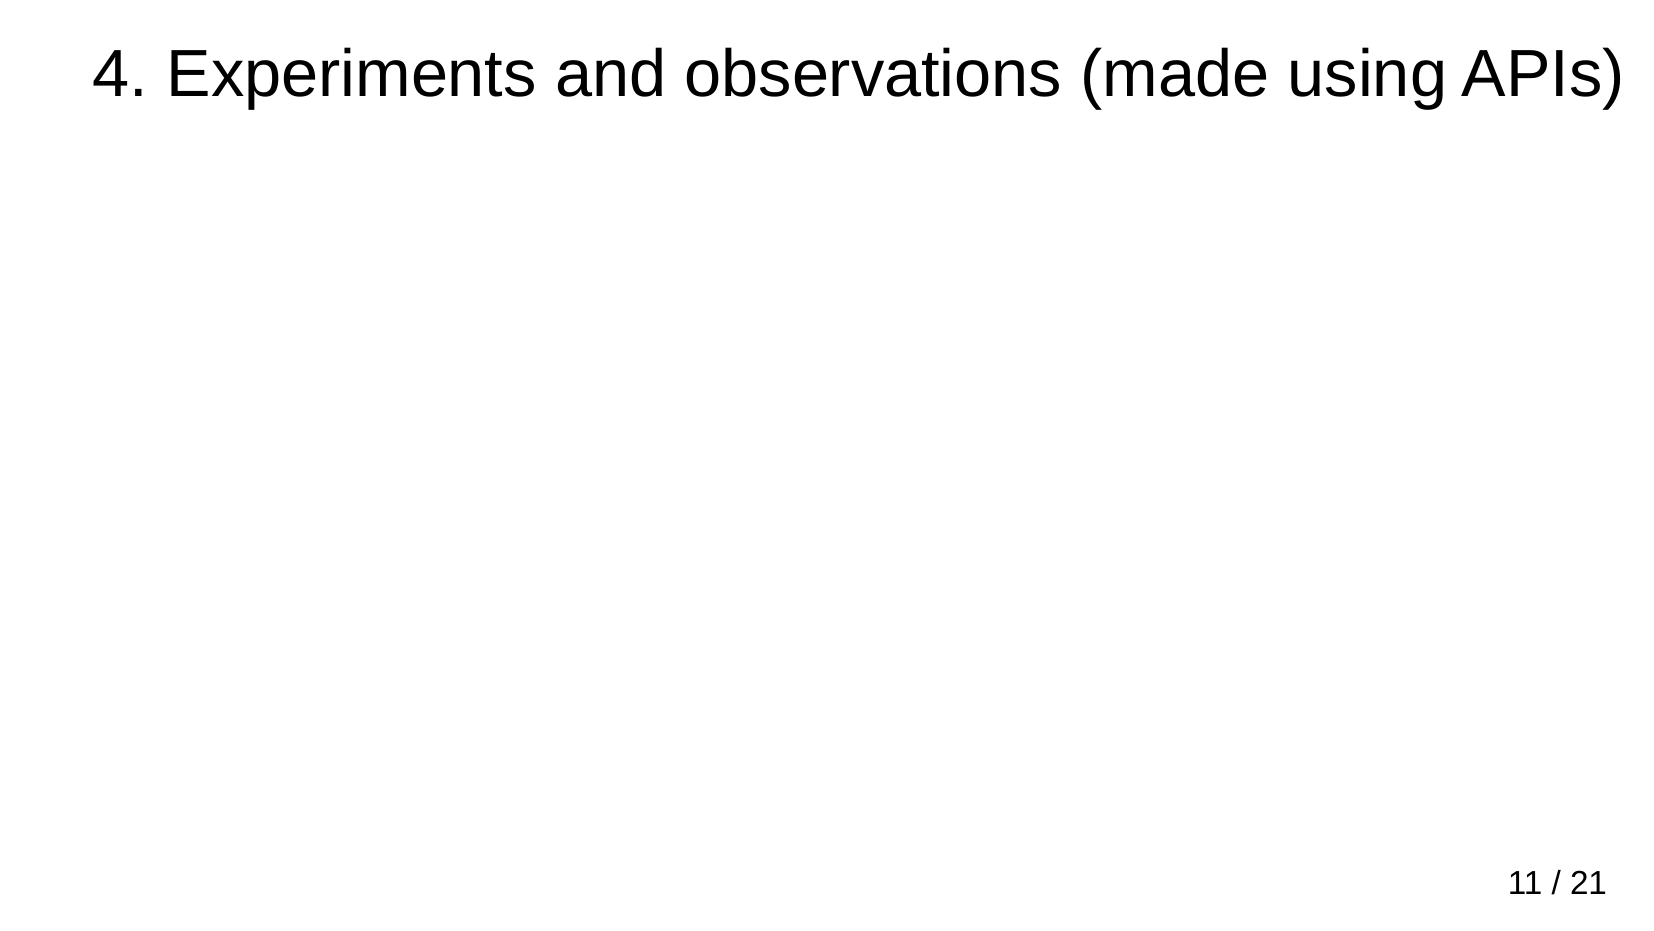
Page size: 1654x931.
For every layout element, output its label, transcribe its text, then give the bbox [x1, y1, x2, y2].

title 4. Experiments and observations (made using APIs) [92, 0, 1651, 148]
text_box 11 / 21 [1493, 856, 1654, 927]
